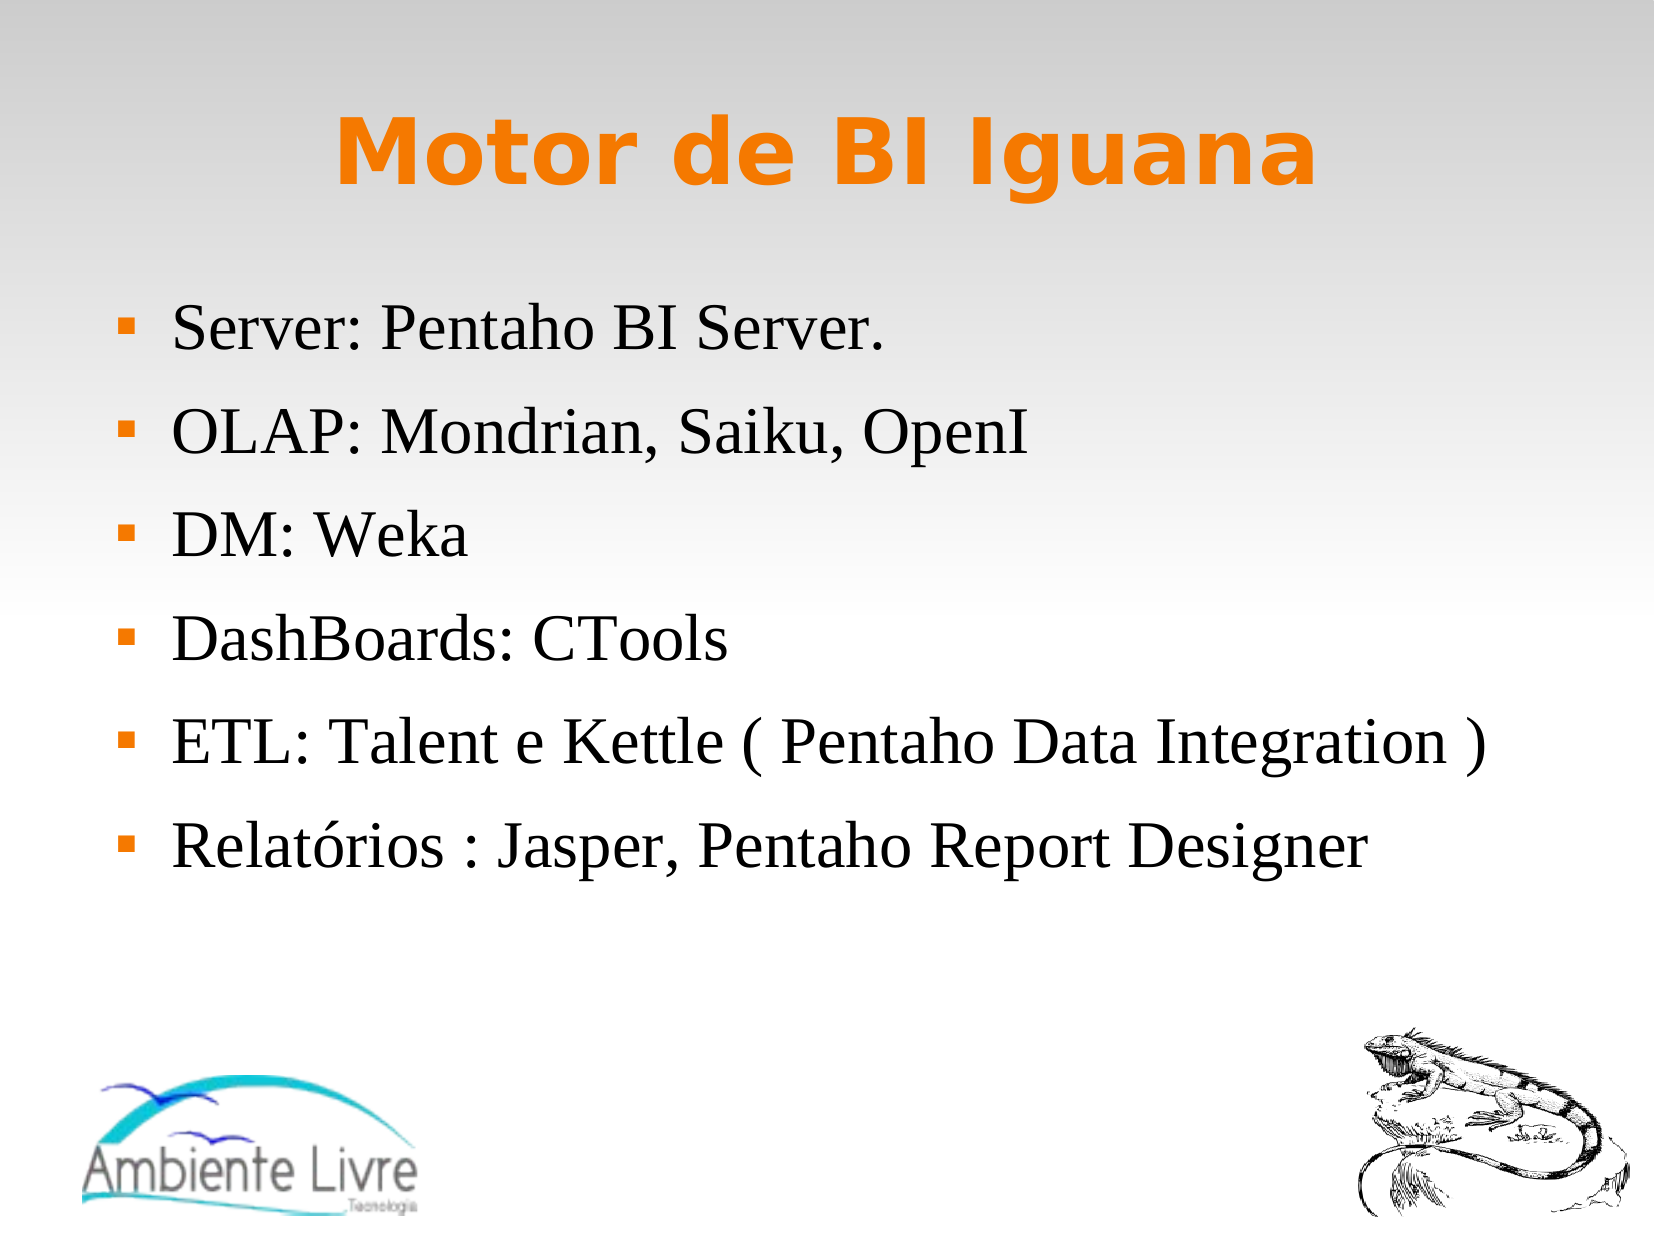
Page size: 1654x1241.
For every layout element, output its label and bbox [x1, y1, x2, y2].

picture [1358, 1027, 1630, 1217]
picture [82, 1075, 426, 1216]
